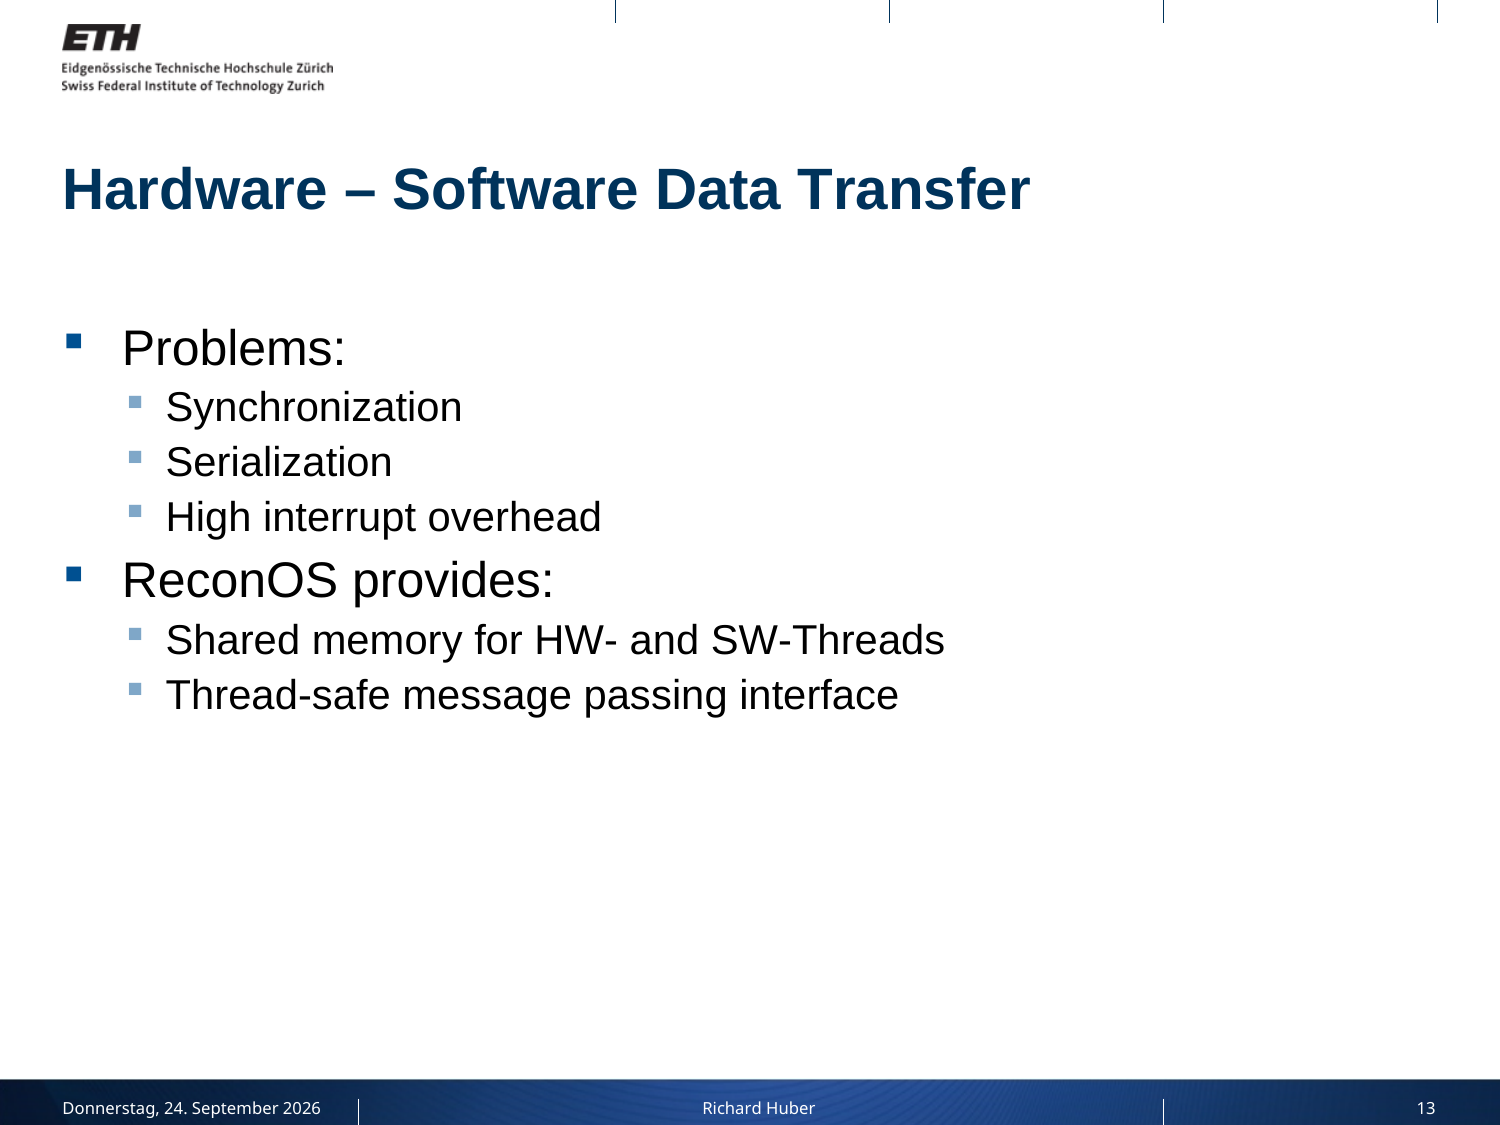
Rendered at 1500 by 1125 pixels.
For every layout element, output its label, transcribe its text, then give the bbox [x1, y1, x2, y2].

title Hardware – Software Data Transfer [62, 157, 1438, 296]
picture [62, 24, 333, 94]
list Problems: Synchronization Serialization High interrupt overhead ReconOS provides: Shared memory for HW- and SW-Threads Thread-safe message passing interface [62, 319, 1438, 1067]
picture [0, 1078, 1500, 1125]
